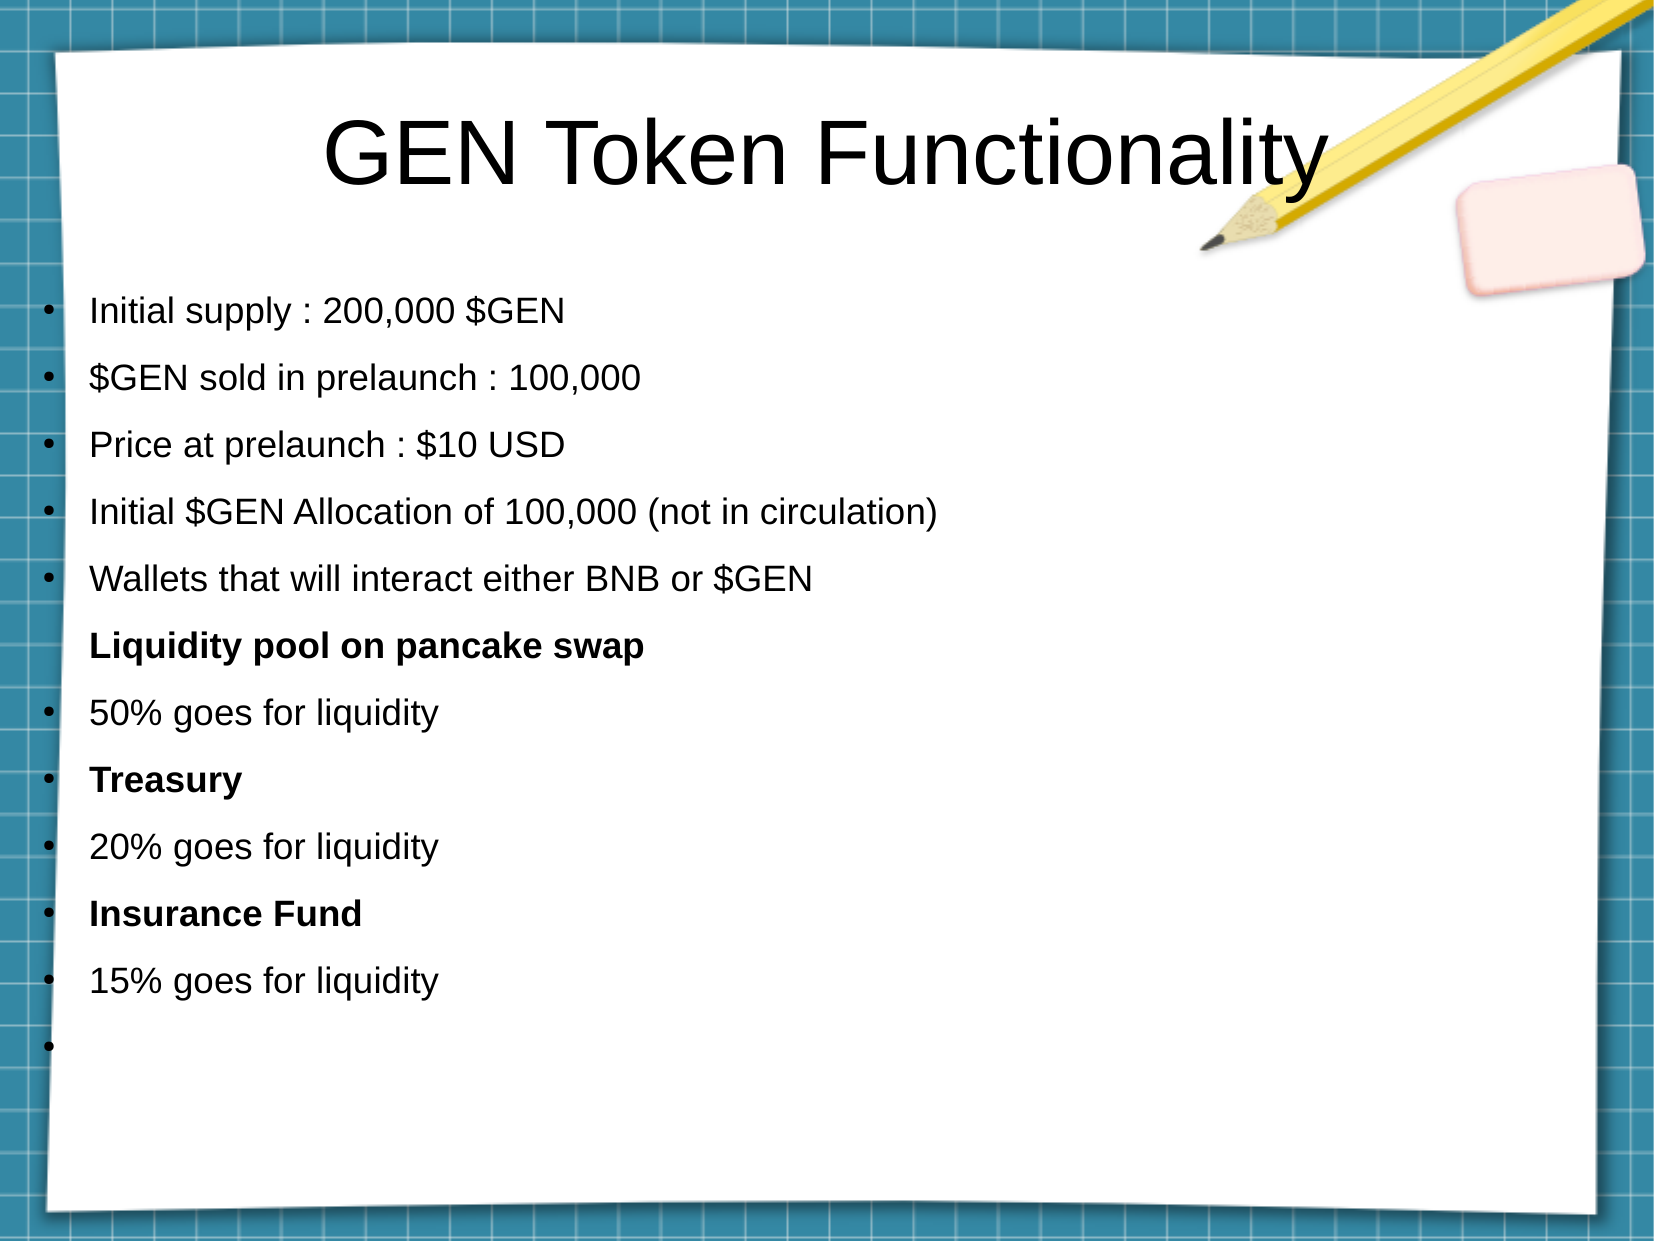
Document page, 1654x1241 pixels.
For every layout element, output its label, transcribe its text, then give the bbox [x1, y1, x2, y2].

list Initial supply : 200,000 $GEN $GEN sold in prelaunch : 100,000 Price at prelaunch : $10 USD Initial $GEN Allocation of 100,000 (not in circulation) Wallets that will interact either BNB or $GEN Liquidity pool on pancake swap 50% goes for liquidity Treasury 20% goes for liquidity Insurance Fund 15% goes for liquidity [26, 290, 1516, 1010]
picture [0, 0, 1654, 1241]
title GEN Token Functionality [82, 49, 1571, 257]
